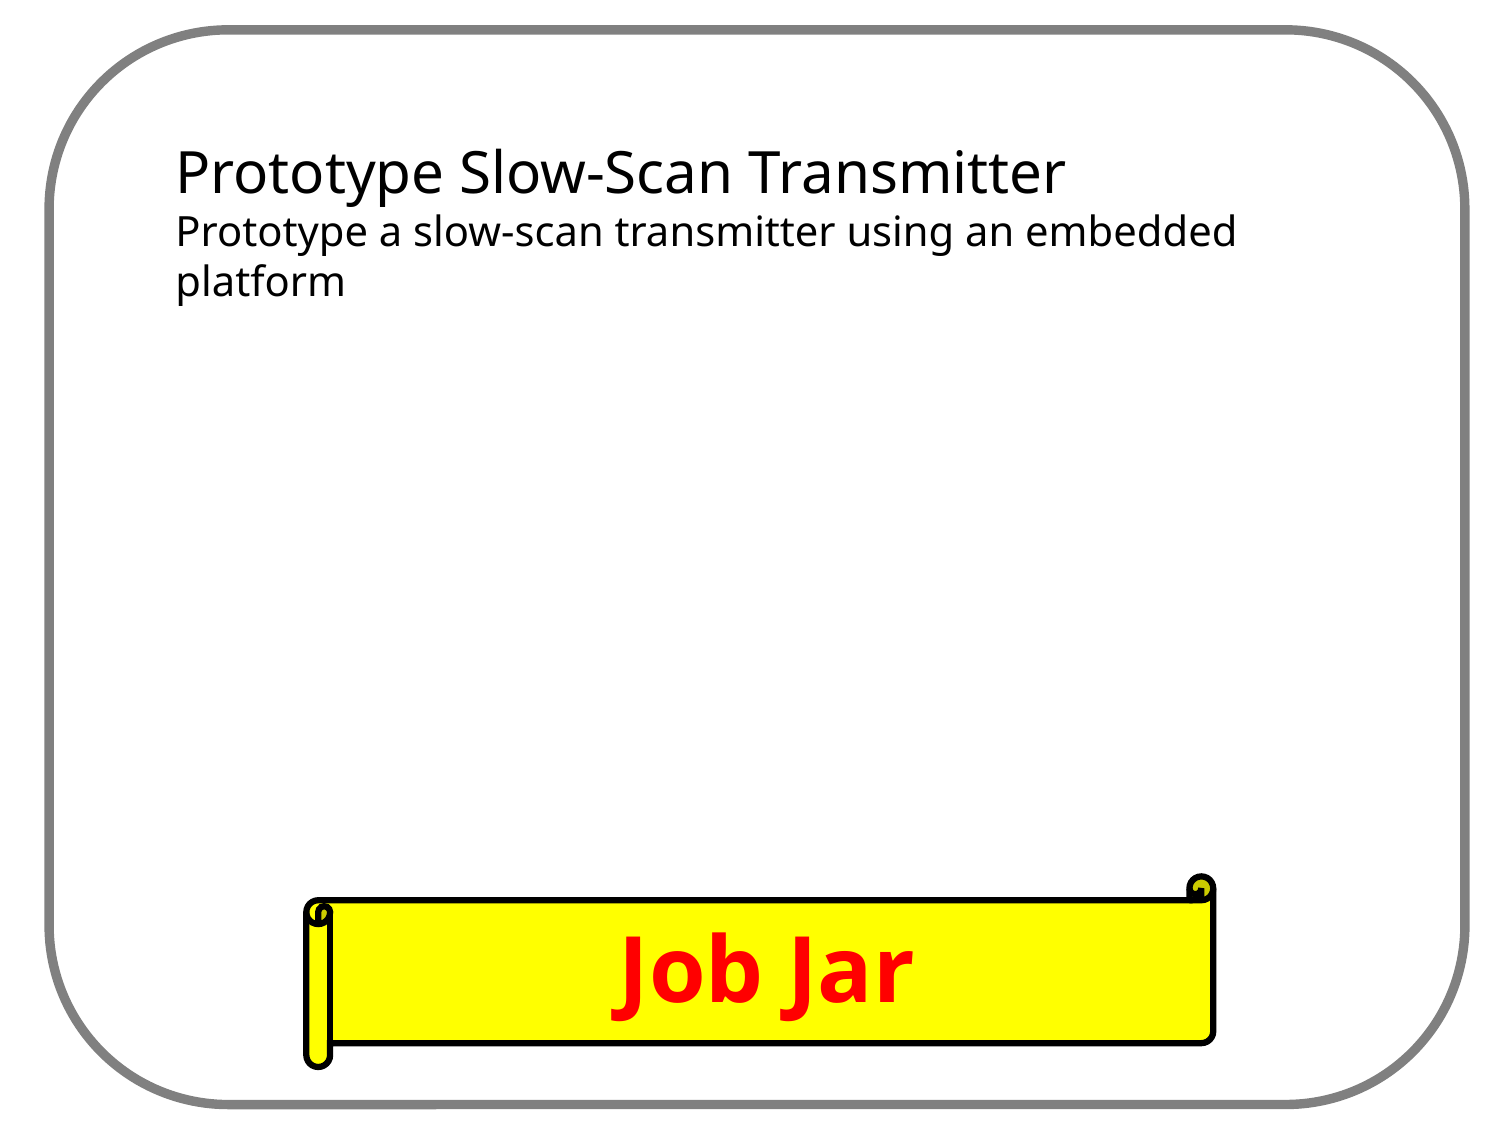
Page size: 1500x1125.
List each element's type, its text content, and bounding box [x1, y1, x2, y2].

text_box [310, 876, 1214, 903]
text_box Job Jar [260, 903, 1273, 1028]
text_box [306, 1028, 1214, 1068]
text_box Prototype Slow-Scan Transmitter Prototype a slow-scan transmitter using an embedded platform [160, 127, 1360, 313]
